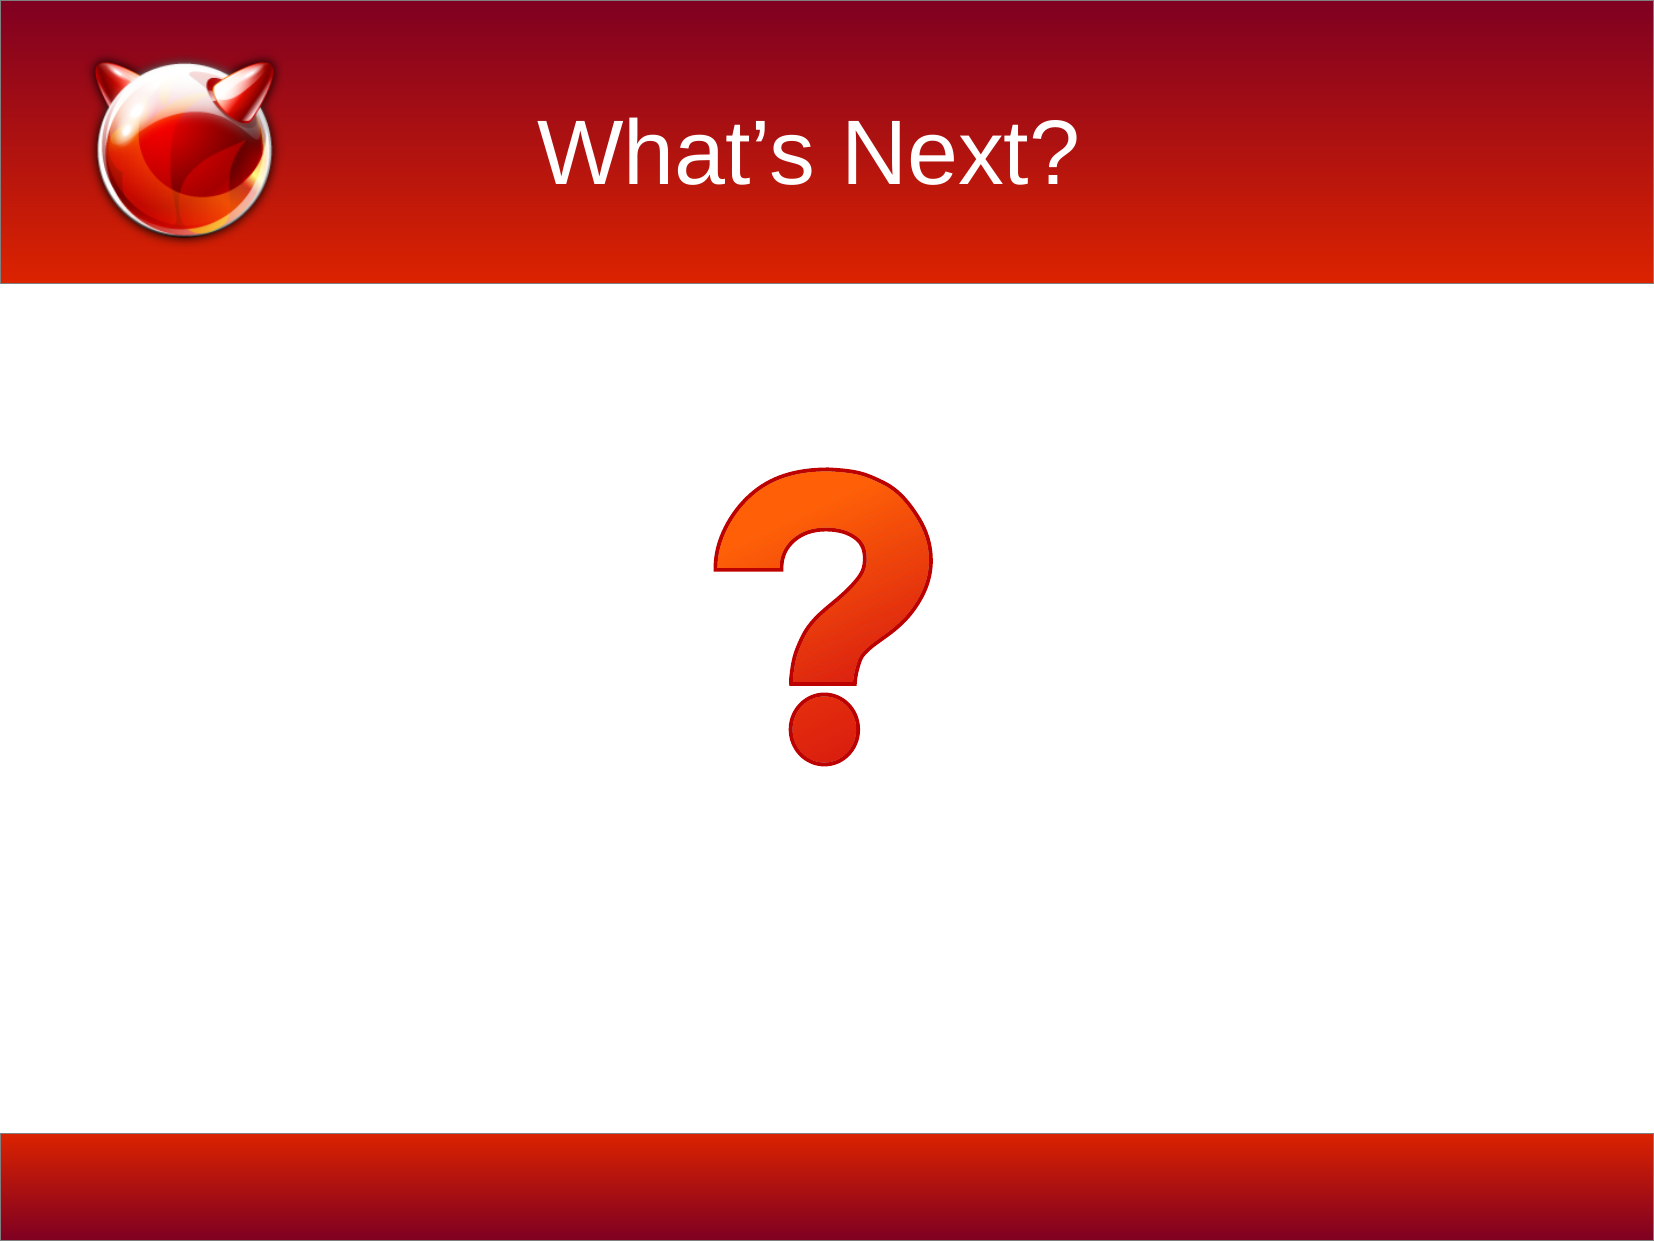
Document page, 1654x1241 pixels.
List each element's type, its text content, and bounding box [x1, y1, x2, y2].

picture [620, 413, 1033, 827]
title What’s Next? [82, 49, 1536, 257]
